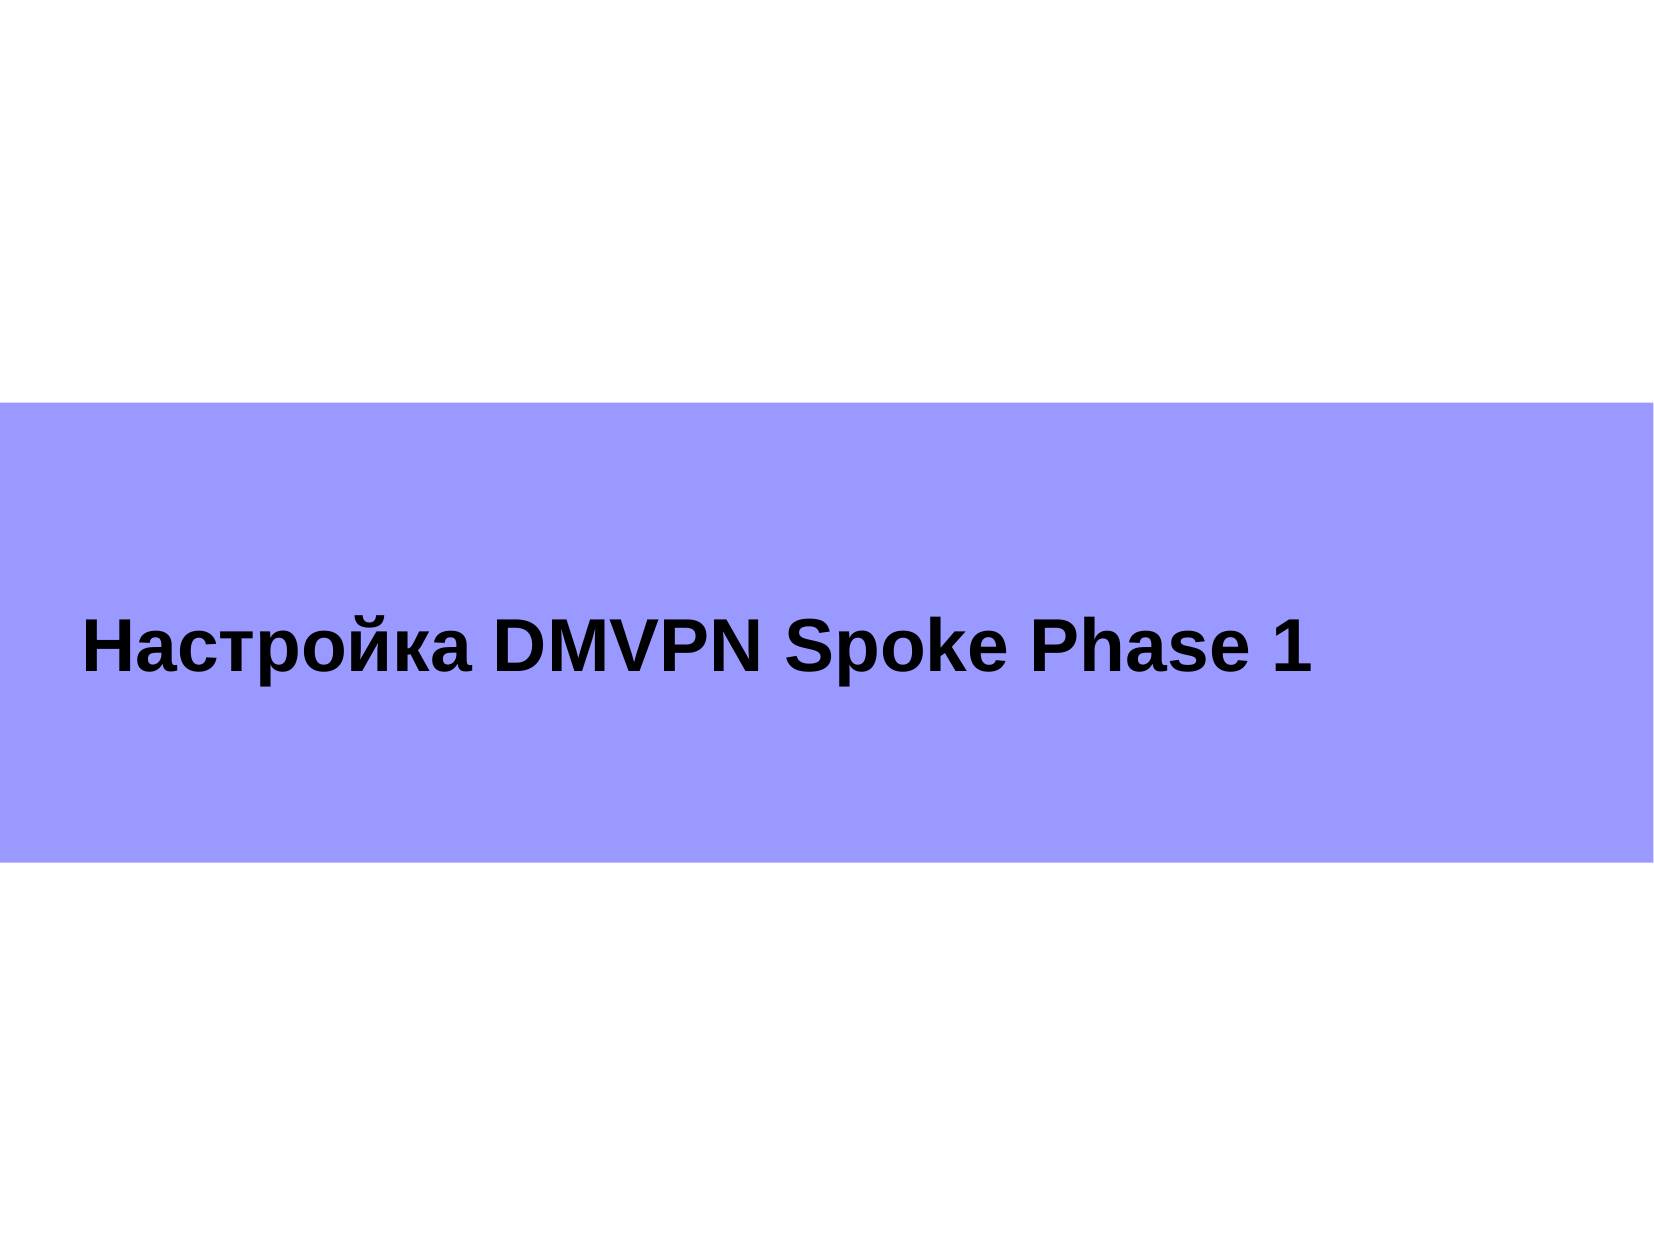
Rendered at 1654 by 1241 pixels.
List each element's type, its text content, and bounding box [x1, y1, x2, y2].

text_box Настройка DMVPN Spoke Phase 1 [67, 600, 1530, 772]
